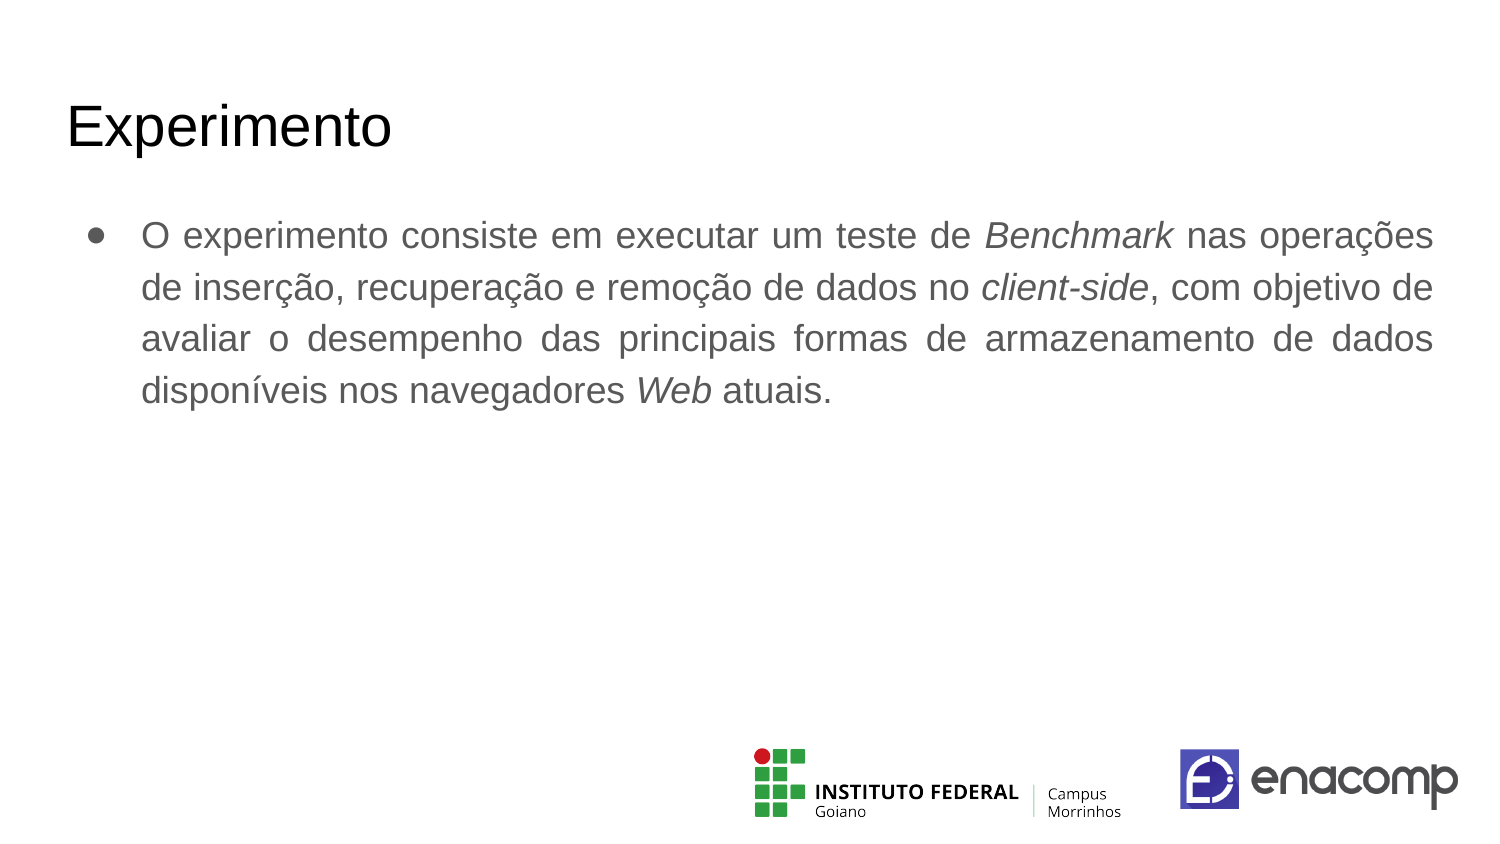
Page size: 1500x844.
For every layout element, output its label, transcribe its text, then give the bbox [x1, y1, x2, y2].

list O experimento consiste em executar um teste de Benchmark nas operações de inserção, recuperação e remoção de dados no client-side, com objetivo de avaliar o desempenho das principais formas de armazenamento de dados disponíveis nos navegadores Web atuais. [51, 189, 1449, 750]
picture [739, 649, 1129, 844]
picture [1180, 749, 1458, 810]
title Experimento [51, 72, 1449, 167]
